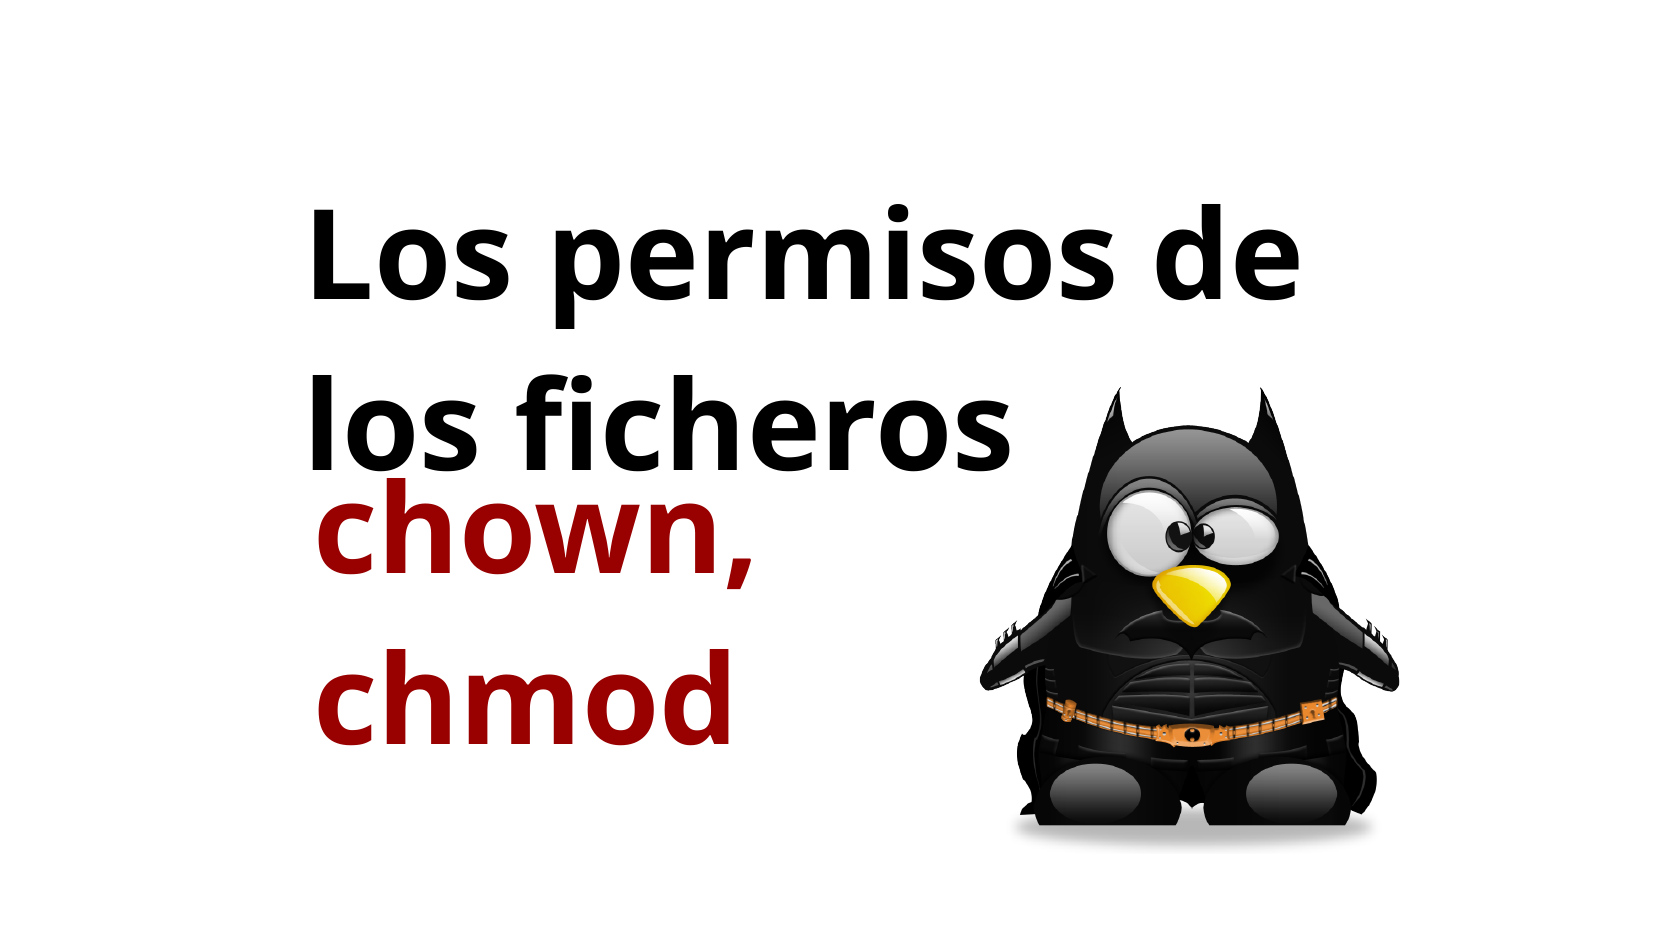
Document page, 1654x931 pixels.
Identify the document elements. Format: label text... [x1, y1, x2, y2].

text_box chown, chmod [298, 432, 943, 699]
text_box Los permisos de los ficheros [289, 158, 1437, 424]
picture [943, 359, 1439, 854]
